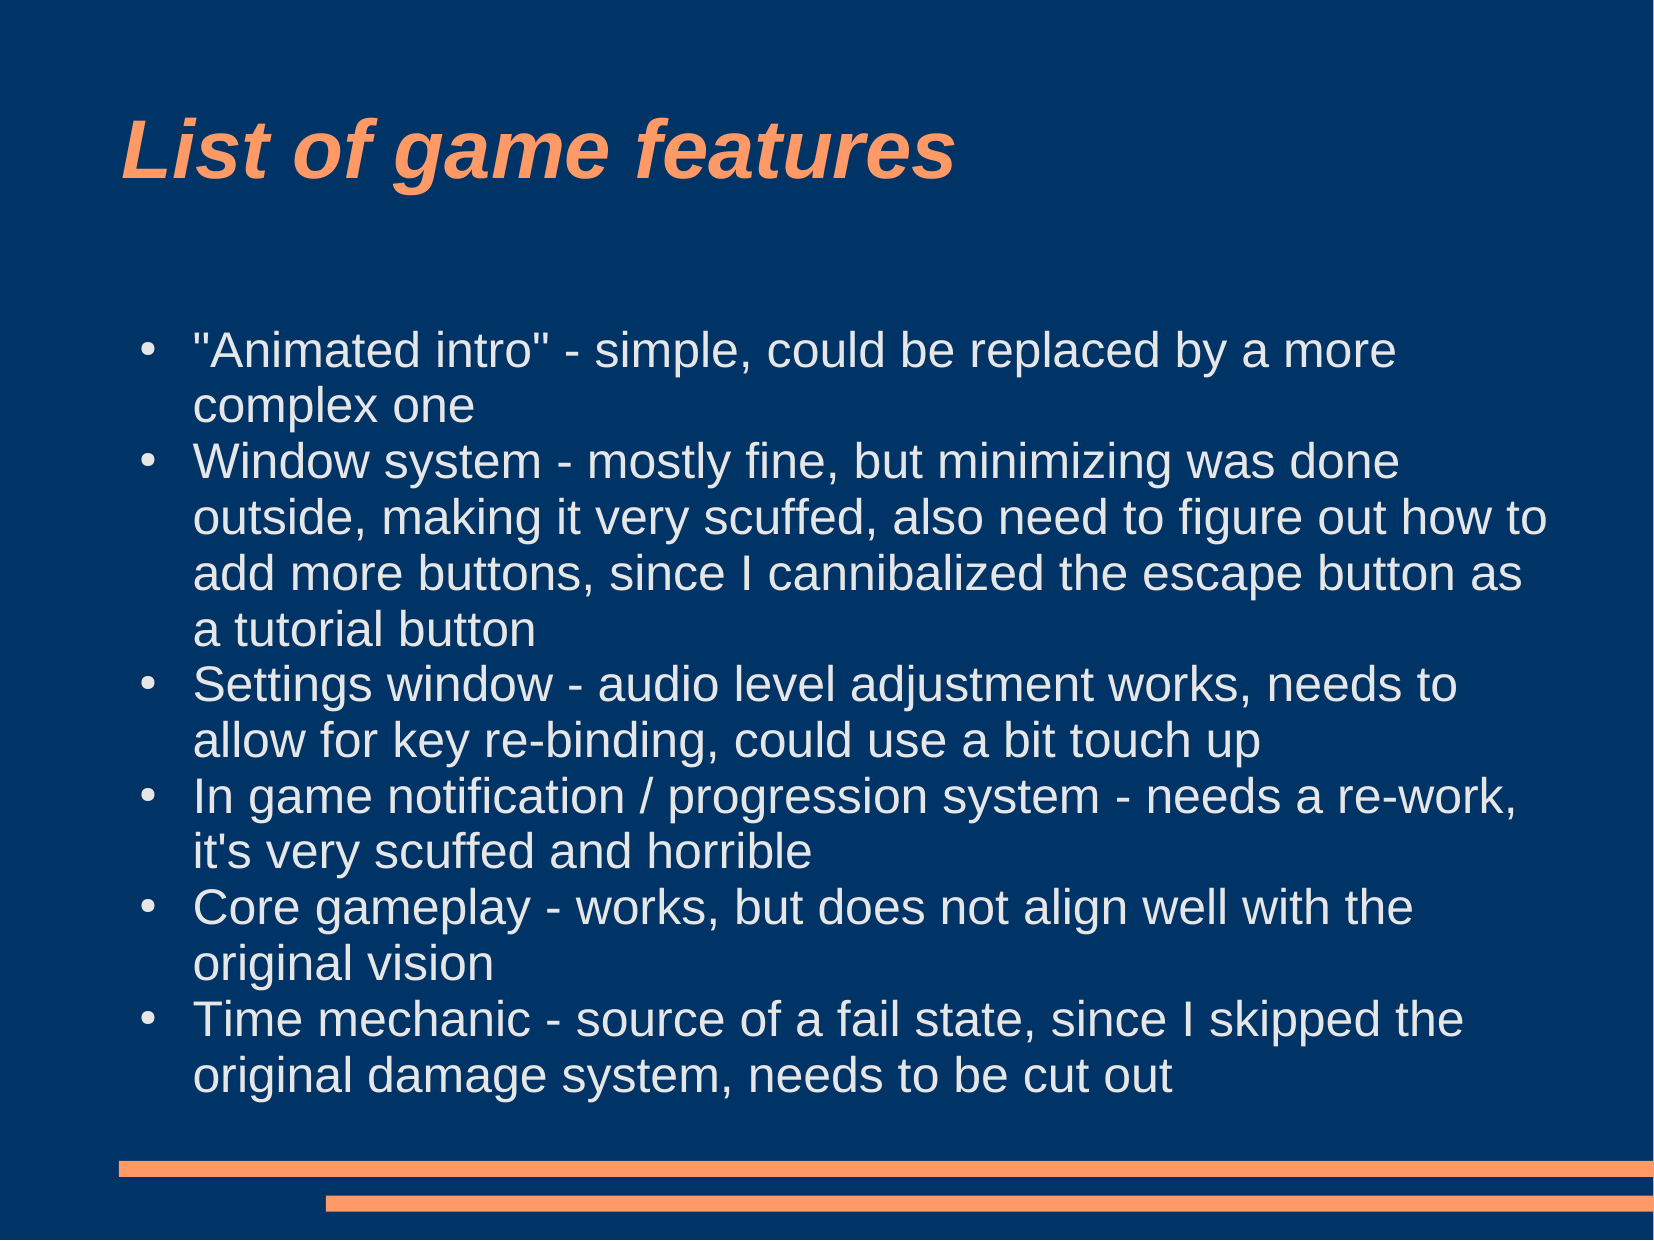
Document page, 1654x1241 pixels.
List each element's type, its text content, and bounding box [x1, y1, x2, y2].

title List of game features [121, 46, 1534, 254]
list "Animated intro" - simple, could be replaced by a more complex one Window system - mostly fine, but minimizing was done outside, making it very scuffed, also need to figure out how to add more buttons, since I cannibalized the escape button as a tutorial button Settings window - audio level adjustment works, needs to allow for key re-binding, could use a bit touch up In game notification / progression system - needs a re-work, it's very scuffed and horrible Core gameplay - works, but does not align well with the original vision Time mechanic - source of a fail state, since I skipped the original damage system, needs to be cut out [121, 322, 1561, 1132]
